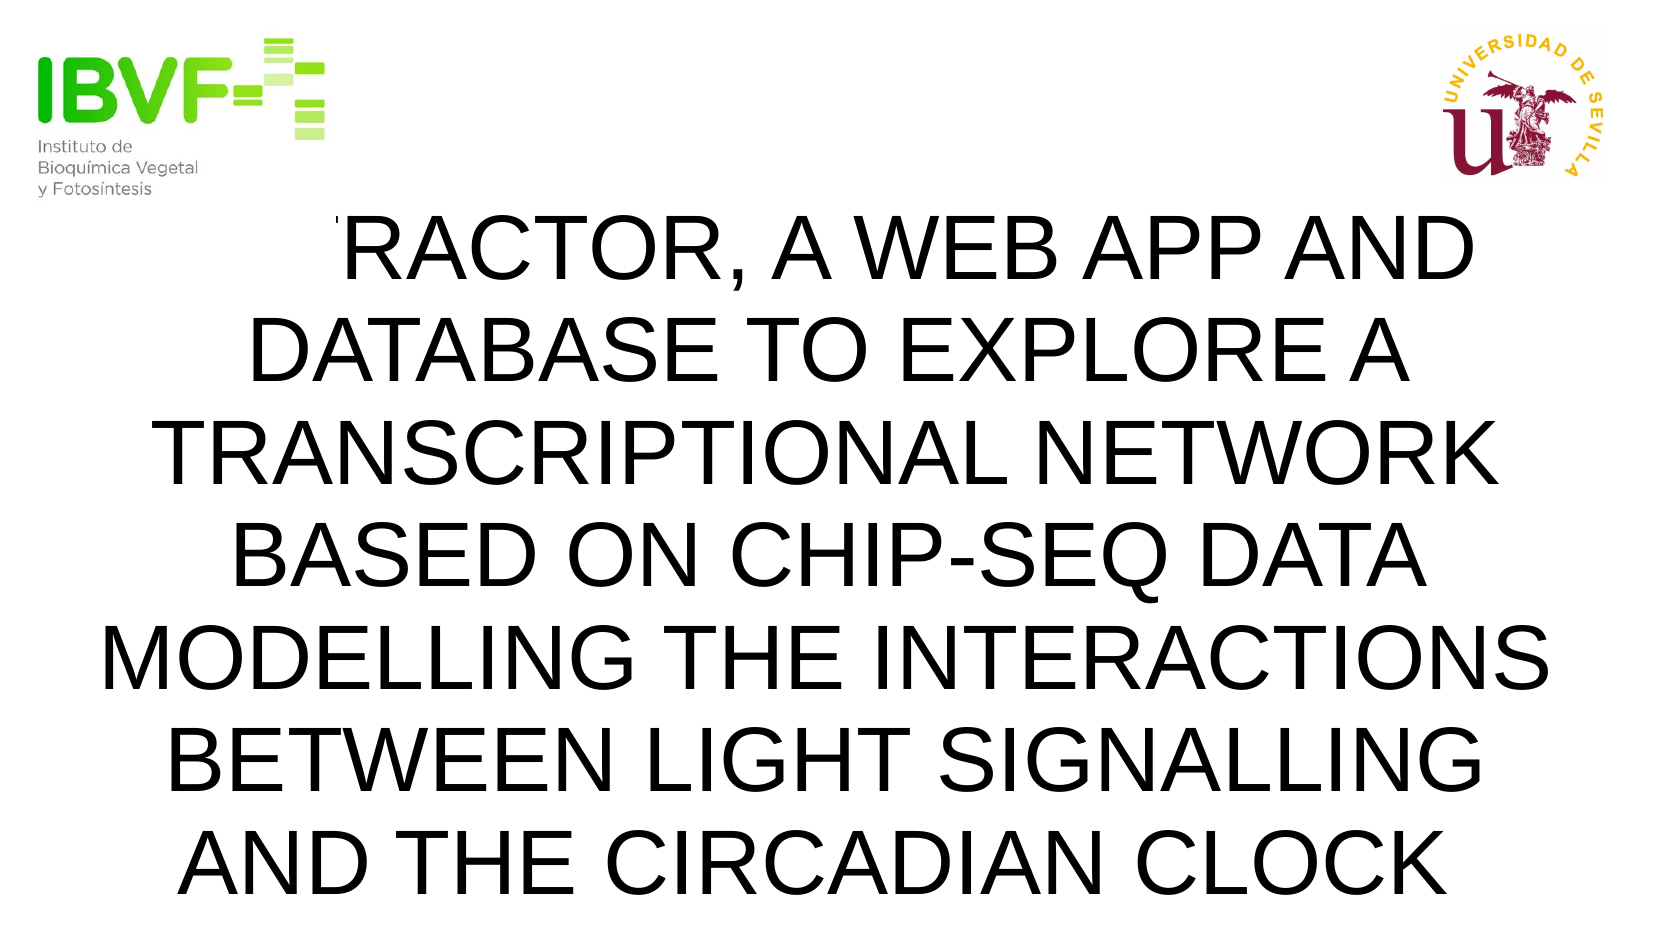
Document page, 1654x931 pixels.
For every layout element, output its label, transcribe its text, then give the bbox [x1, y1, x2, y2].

title ATTRACTOR, A WEB APP AND DATABASE TO EXPLORE A TRANSCRIPTIONAL NETWORK BASED ON CHIP-SEQ DATA MODELLING THE INTERACTIONS BETWEEN LIGHT SIGNALLING AND THE CIRCADIAN CLOCK [82, 196, 1571, 914]
picture [20, 0, 336, 283]
picture [1440, 29, 1606, 181]
